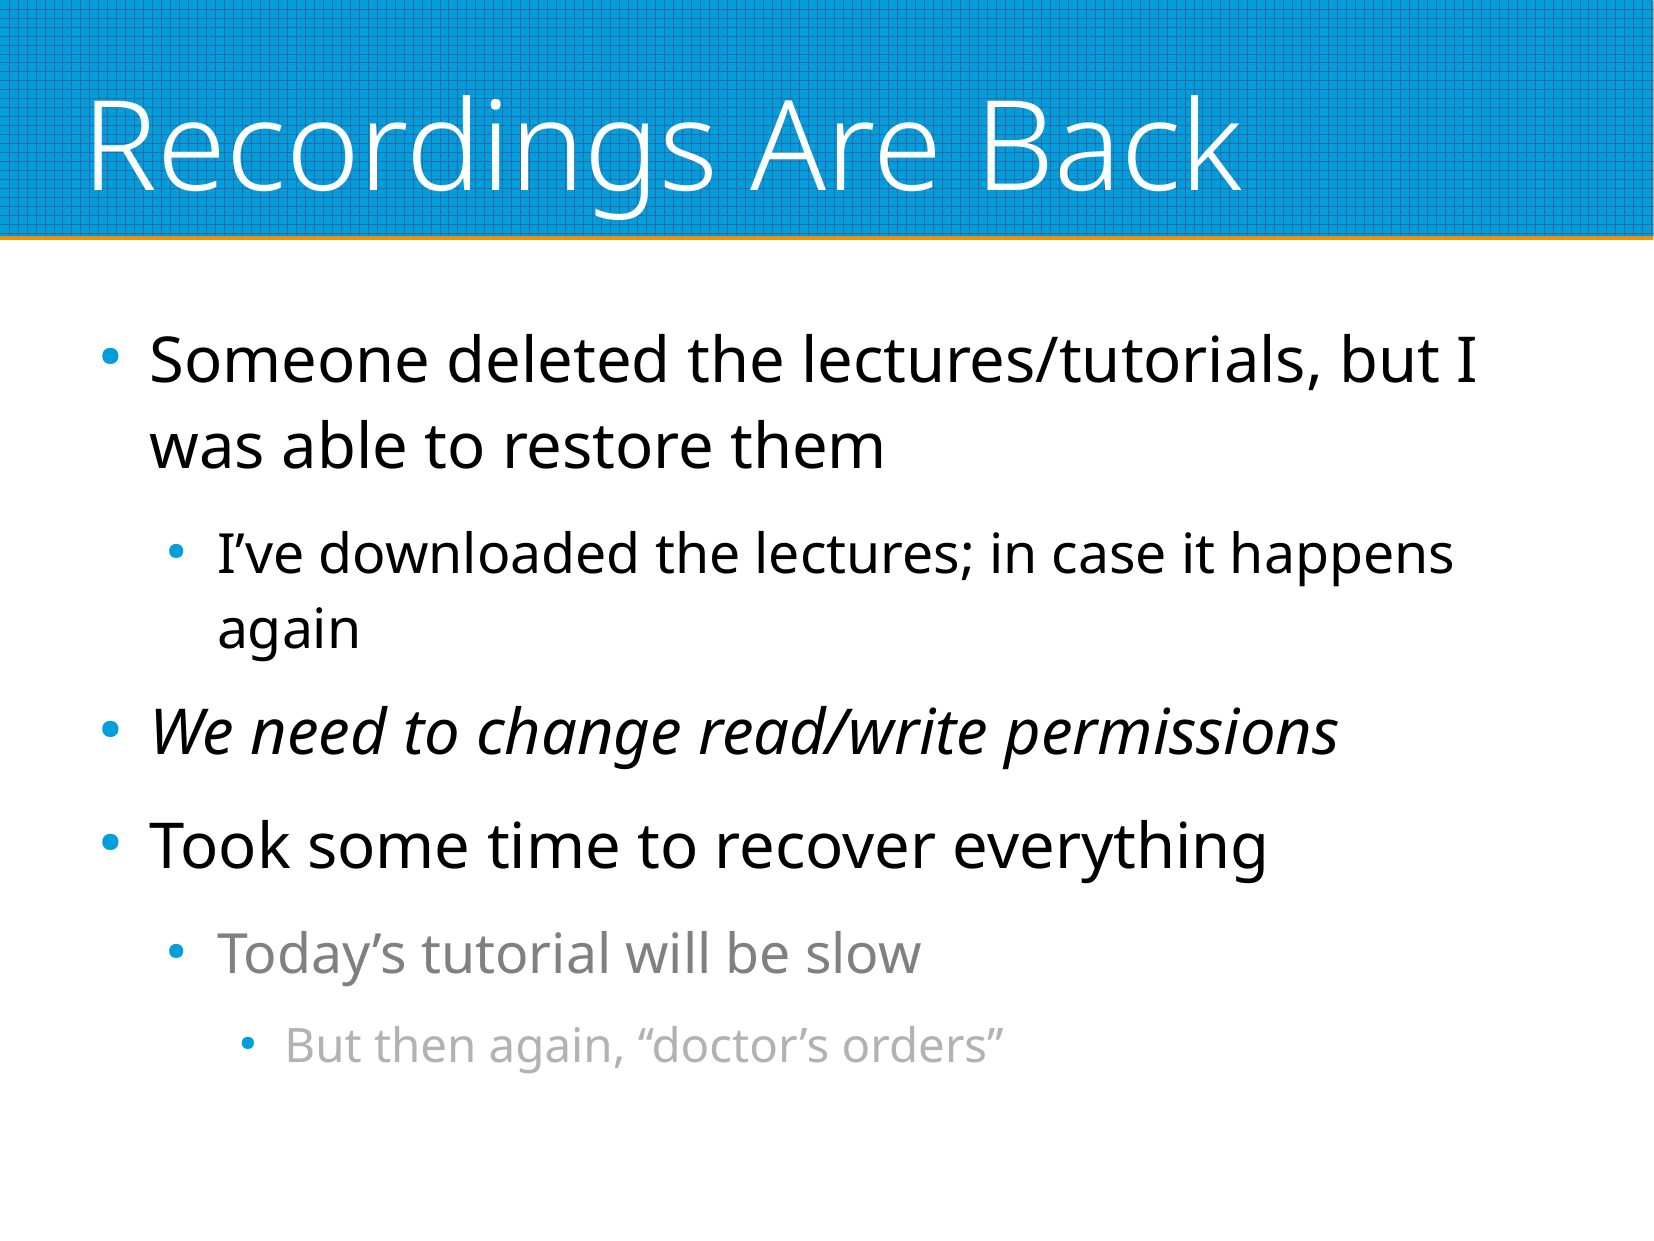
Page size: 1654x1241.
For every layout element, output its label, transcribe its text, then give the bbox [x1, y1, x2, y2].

title Recordings Are Back [82, 19, 1571, 227]
list Someone deleted the lectures/tutorials, but I was able to restore them I’ve downloaded the lectures; in case it happens again We need to change read/write permissions Took some time to recover everything Today’s tutorial will be slow But then again, ‘‘doctor’s orders’’ [82, 314, 1563, 1081]
